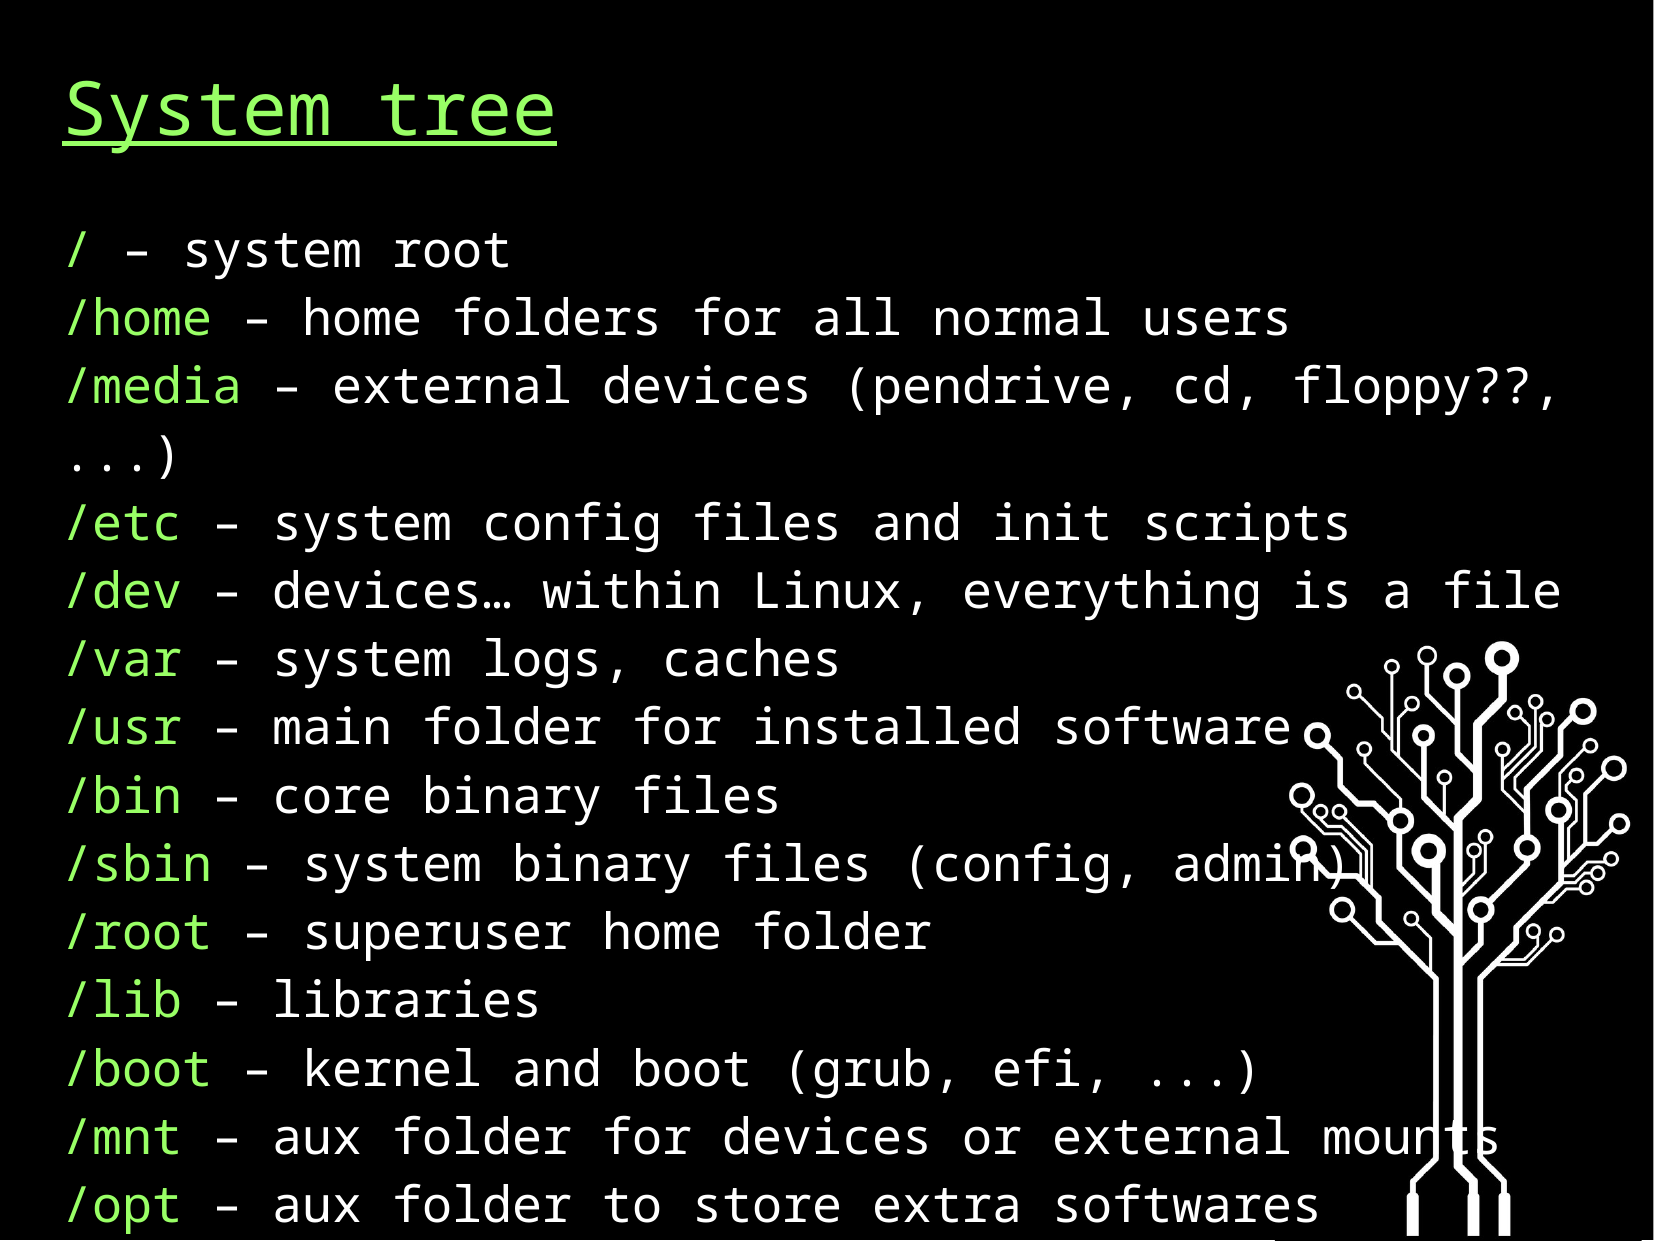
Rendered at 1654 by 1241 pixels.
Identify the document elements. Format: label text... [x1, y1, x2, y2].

picture [1274, 628, 1642, 1241]
picture [1274, 1198, 1284, 1206]
text_box System tree / – system root /home – home folders for all normal users /media – external devices (pendrive, cd, floppy??, ...) /etc – system config files and init scripts /dev – devices… within Linux, everything is a file /var – system logs, caches /usr – main folder for installed software /bin – core binary files /sbin – system binary files (config, admin) /root – superuser home folder /lib – libraries /boot – kernel and boot (grub, efi, ...) /mnt – aux folder for devices or external mounts /opt – aux folder to store extra softwares /proc – system and processes information /tmp – temporary files ... [47, 47, 1607, 1031]
